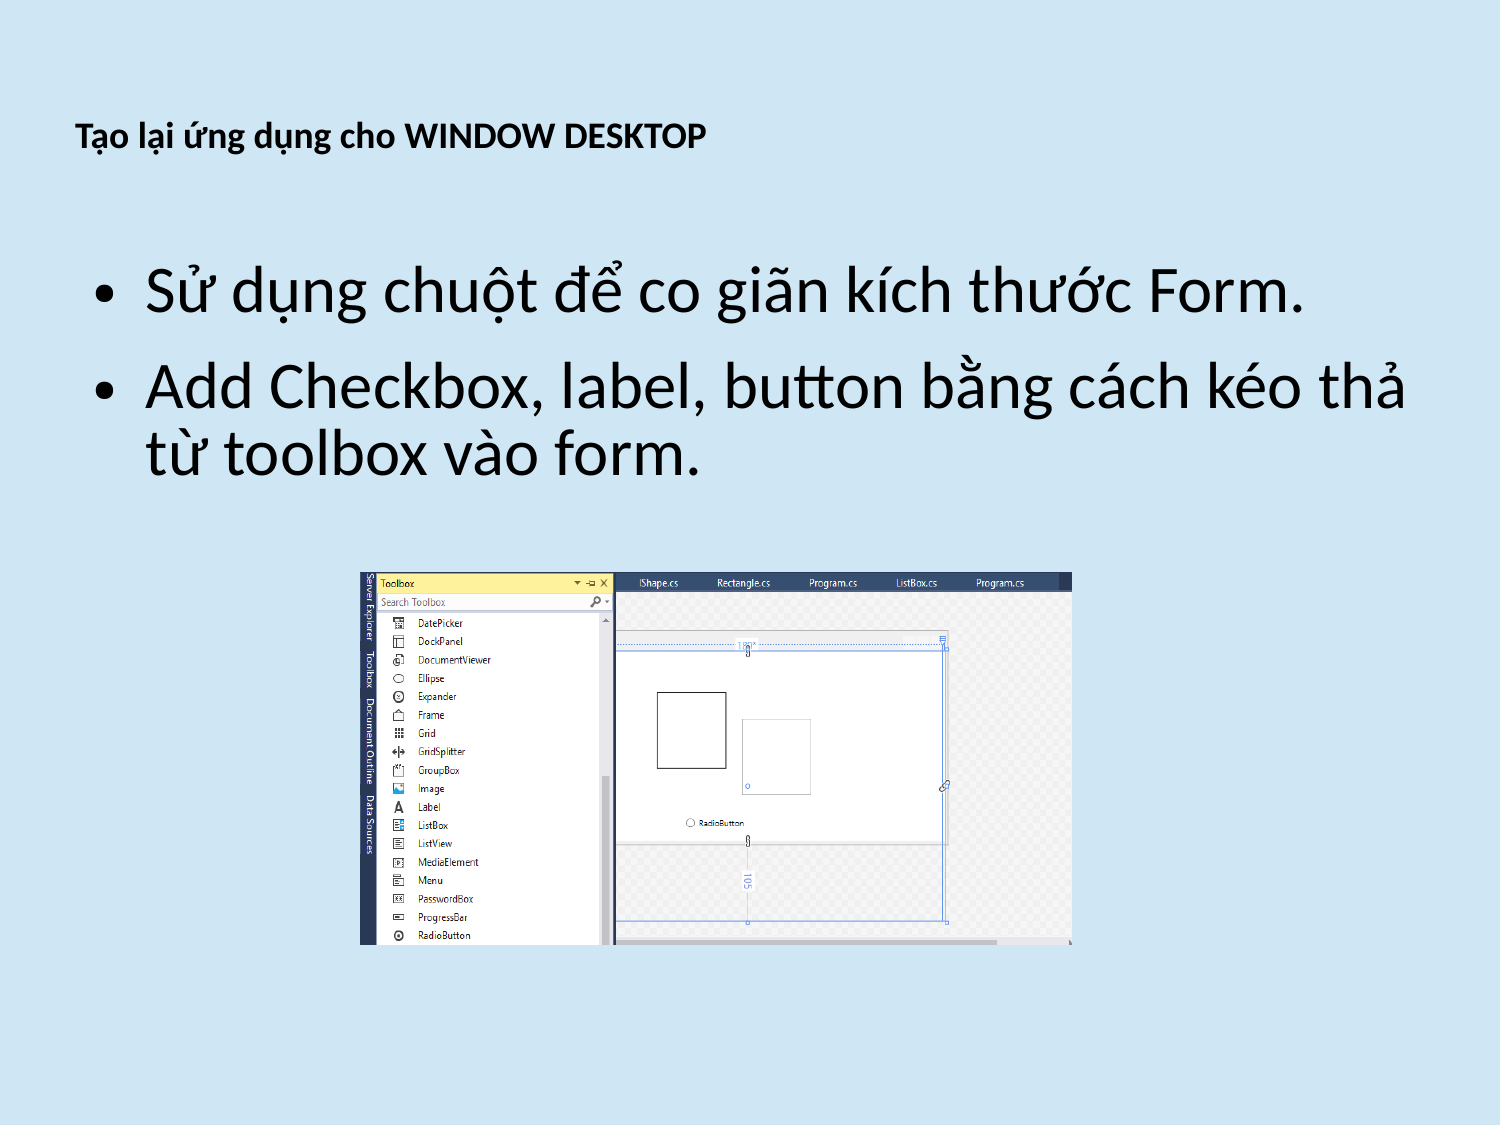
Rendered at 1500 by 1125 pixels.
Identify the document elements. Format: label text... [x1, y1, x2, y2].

title Tạo lại ứng dụng cho WINDOW DESKTOP [75, 45, 1425, 233]
list Sử dụng chuột để co giãn kích thước Form. Add Checkbox, label, button bằng cách kéo thả từ toolbox vào form. [75, 262, 1425, 1005]
picture [360, 572, 1072, 946]
